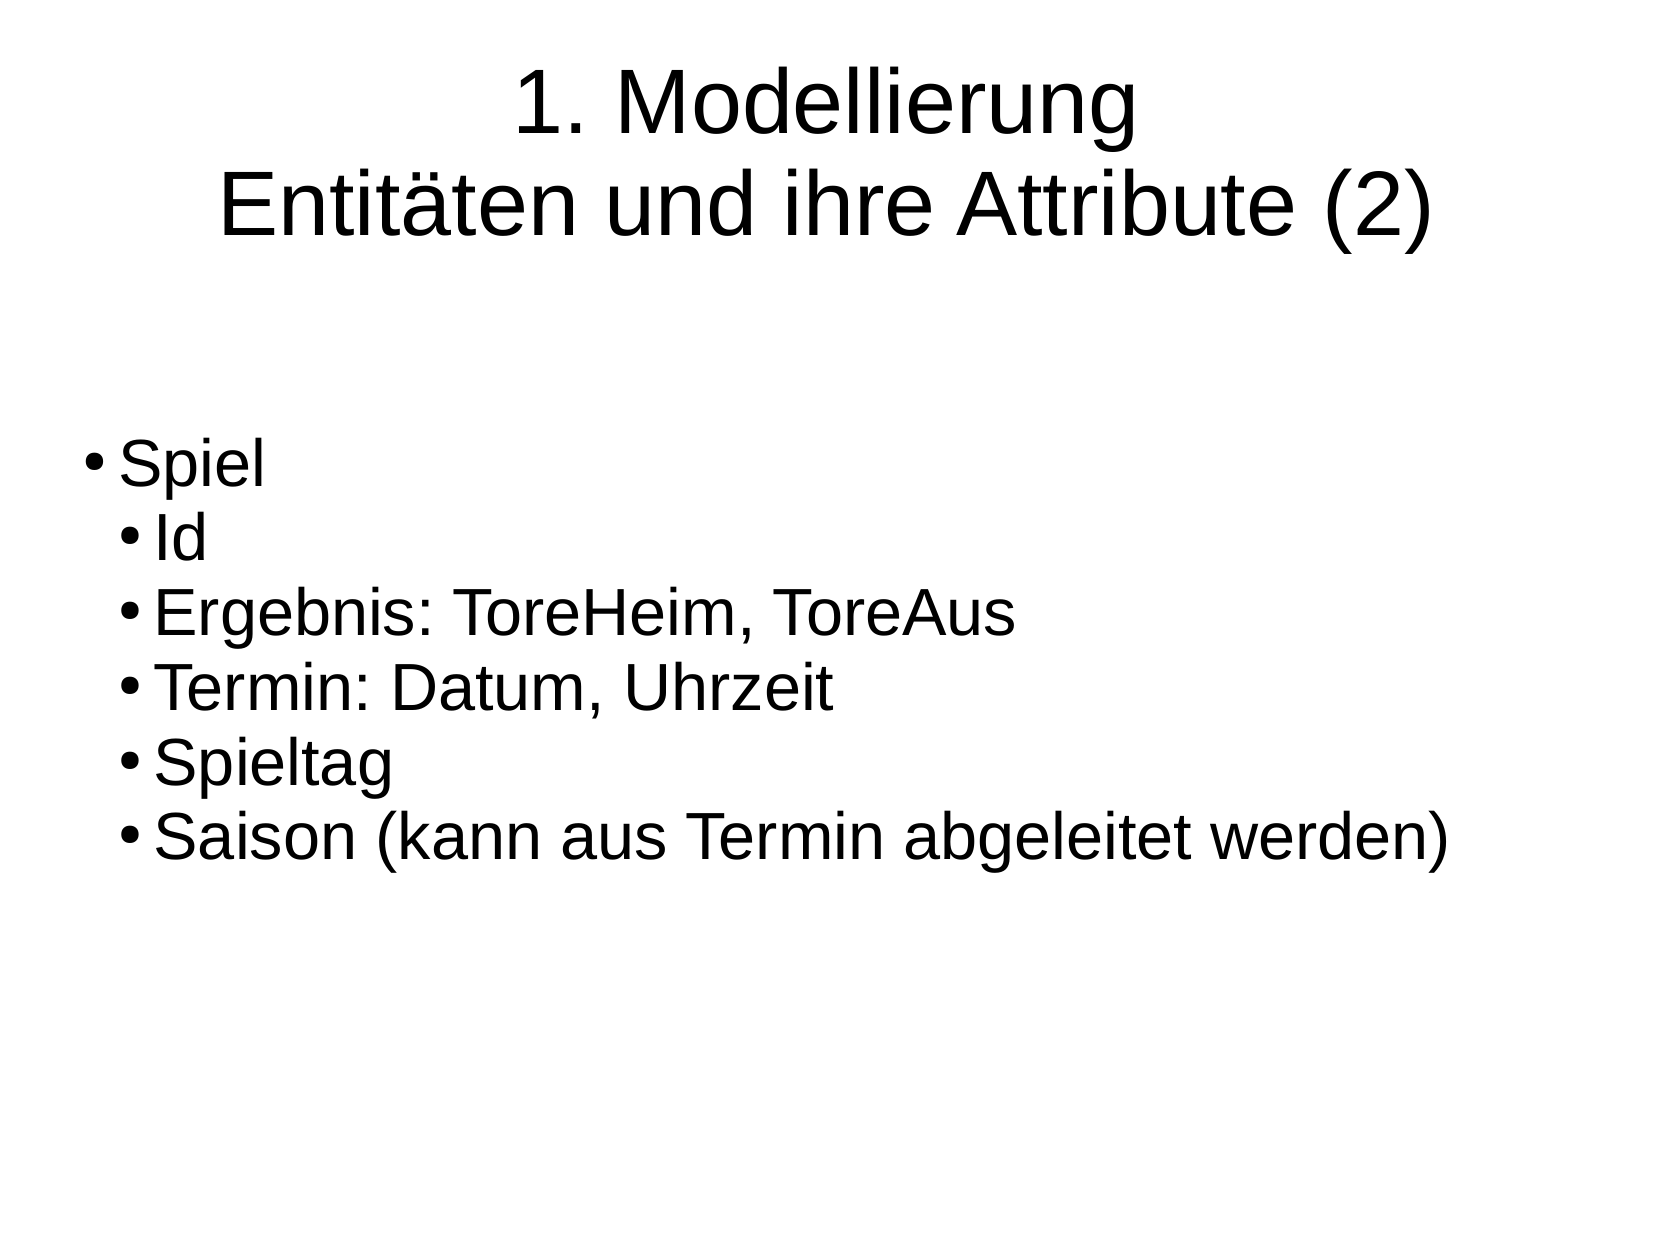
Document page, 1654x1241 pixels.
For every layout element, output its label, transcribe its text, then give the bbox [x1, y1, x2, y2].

title 1. Modellierung Entitäten und ihre Attribute (2) [82, 49, 1571, 257]
subtitle Spiel Id Ergebnis: ToreHeim, ToreAus Termin: Datum, Uhrzeit Spieltag Saison (kann aus Termin abgeleitet werden) [82, 290, 1571, 1010]
